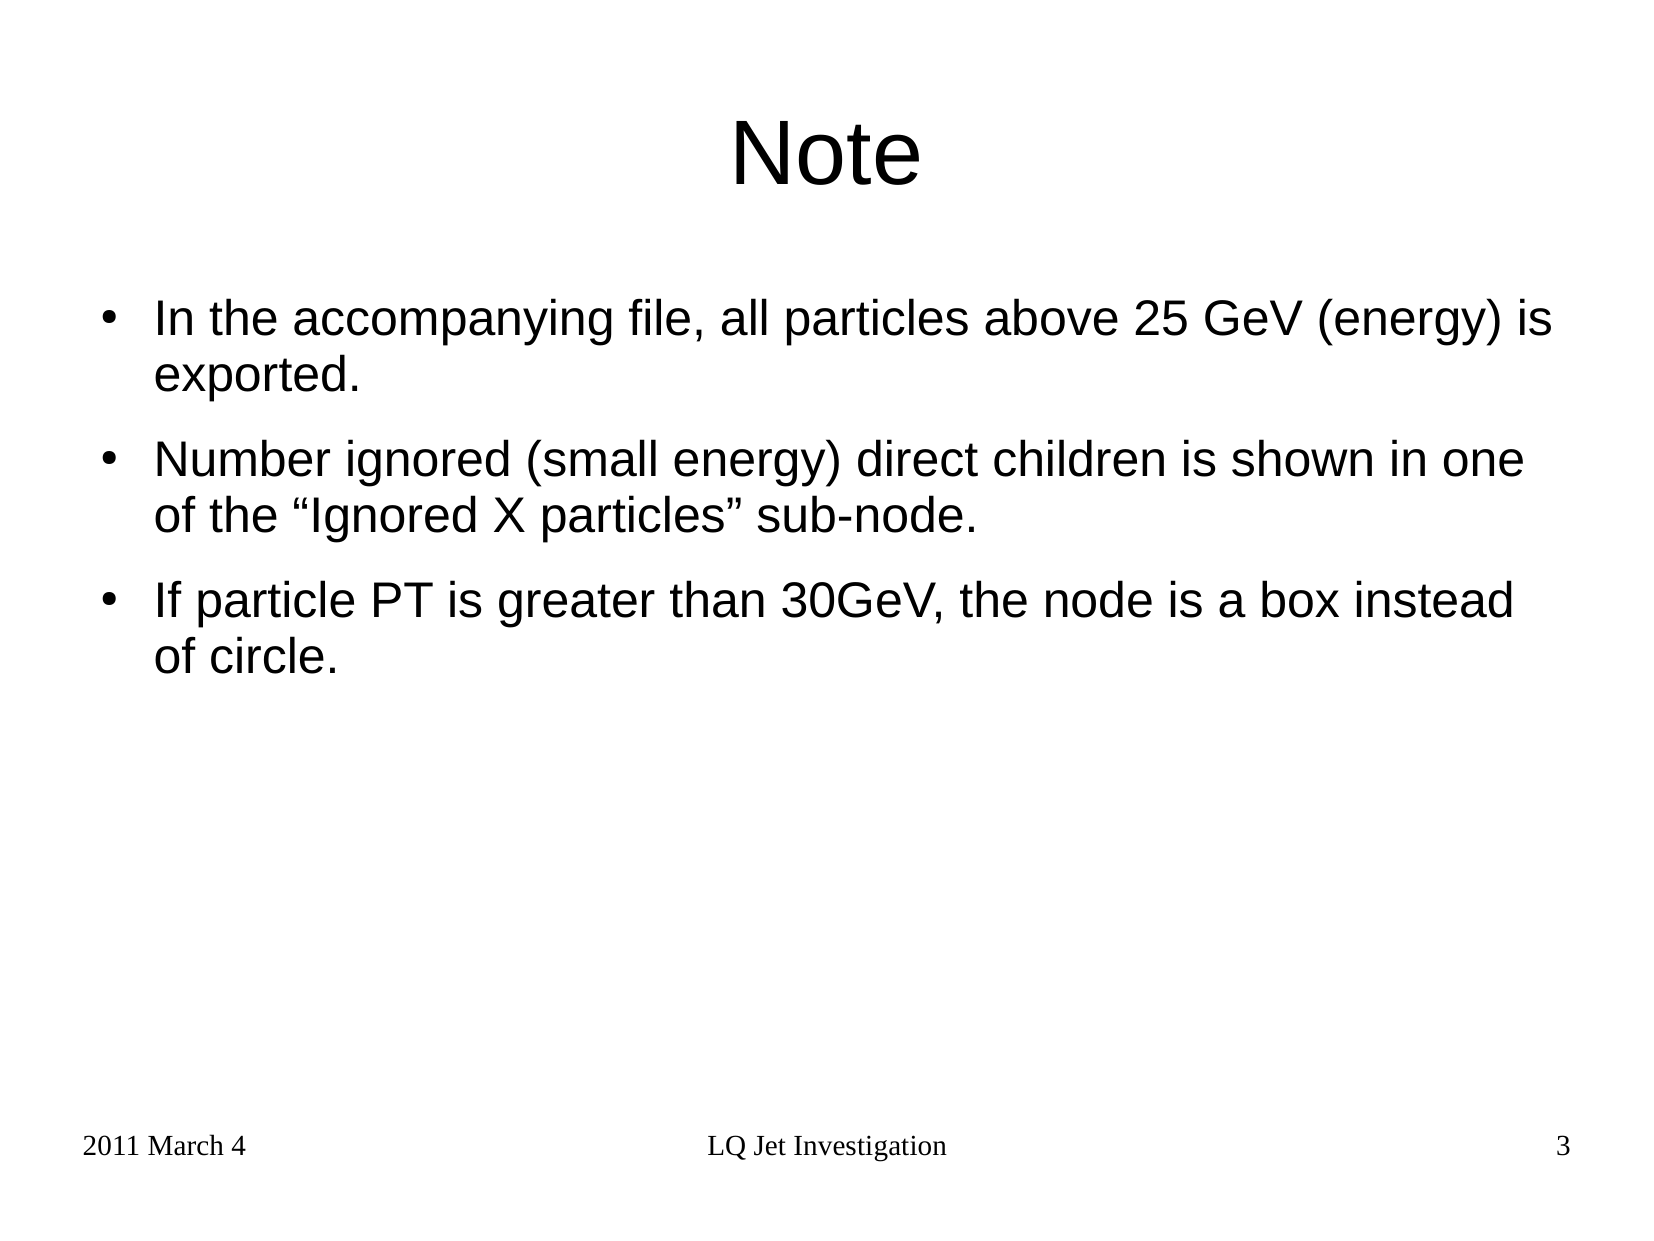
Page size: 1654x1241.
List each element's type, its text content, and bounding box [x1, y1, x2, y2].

list In the accompanying file, all particles above 25 GeV (energy) is exported. Number ignored (small energy) direct children is shown in one of the “Ignored X particles” sub-node. If particle PT is greater than 30GeV, the node is a box instead of circle. [82, 290, 1571, 1109]
title Note [82, 56, 1571, 250]
